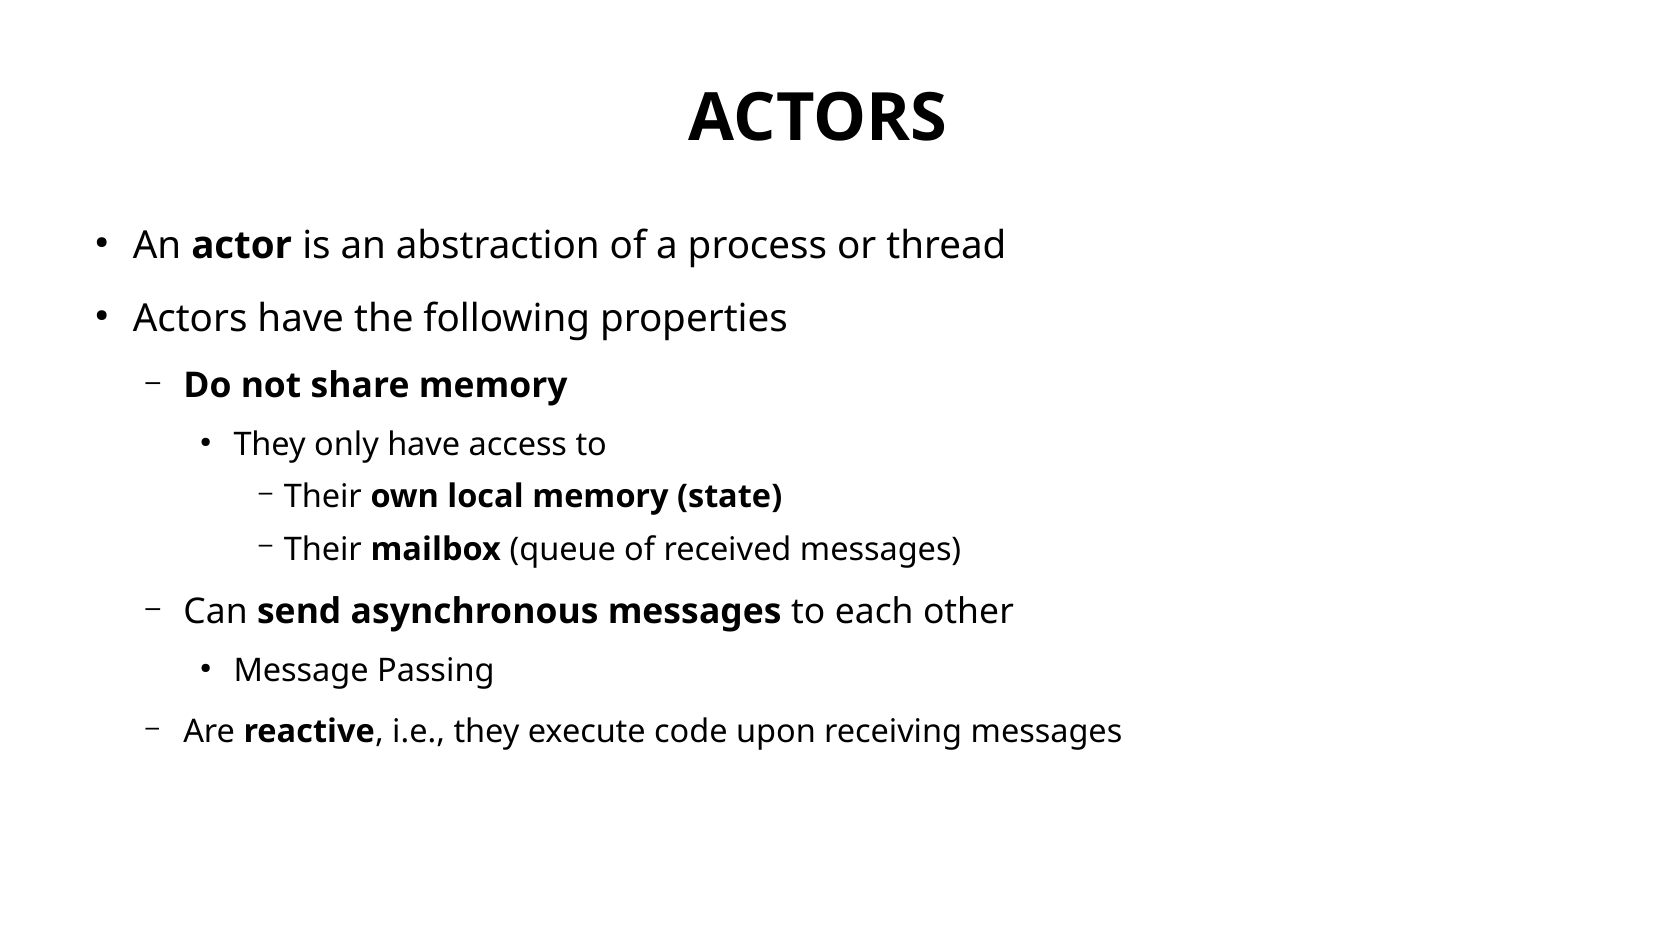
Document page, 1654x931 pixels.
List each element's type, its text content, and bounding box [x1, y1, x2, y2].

title ACTORS [82, 36, 1571, 193]
list An actor is an abstraction of a process or thread Actors have the following properties Do not share memory They only have access to Their own local memory (state) Their mailbox (queue of received messages) Can send asynchronous messages to each other Message Passing Are reactive, i.e., they execute code upon receiving messages [82, 217, 1571, 757]
